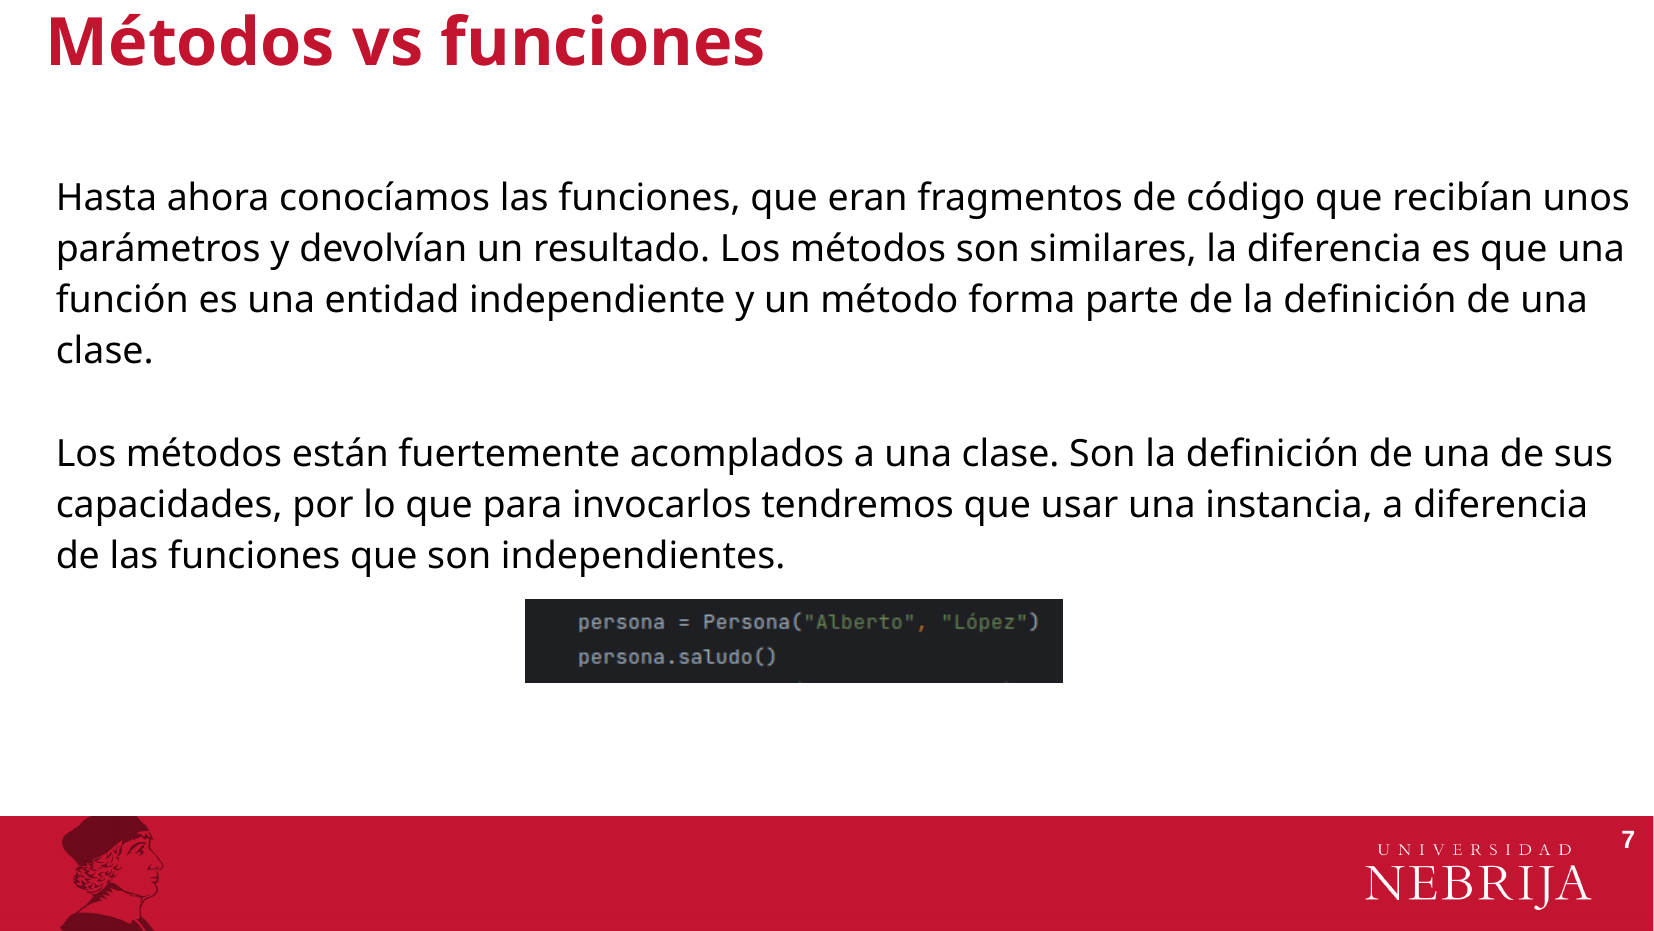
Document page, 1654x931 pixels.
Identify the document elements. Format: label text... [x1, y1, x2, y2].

picture [0, 816, 1654, 931]
picture [525, 599, 1063, 683]
text_box Hasta ahora conocíamos las funciones, que eran fragmentos de código que recibían unos parámetros y devolvían un resultado. Los métodos son similares, la diferencia es que una función es una entidad independiente y un método forma parte de la definición de una clase. Los métodos están fuertemente acomplados a una clase. Son la definición de una de sus capacidades, por lo que para invocarlos tendremos que usar una instancia, a diferencia de las funciones que son independientes. [41, 112, 1654, 788]
text_box Métodos vs funciones [0, 0, 1650, 87]
